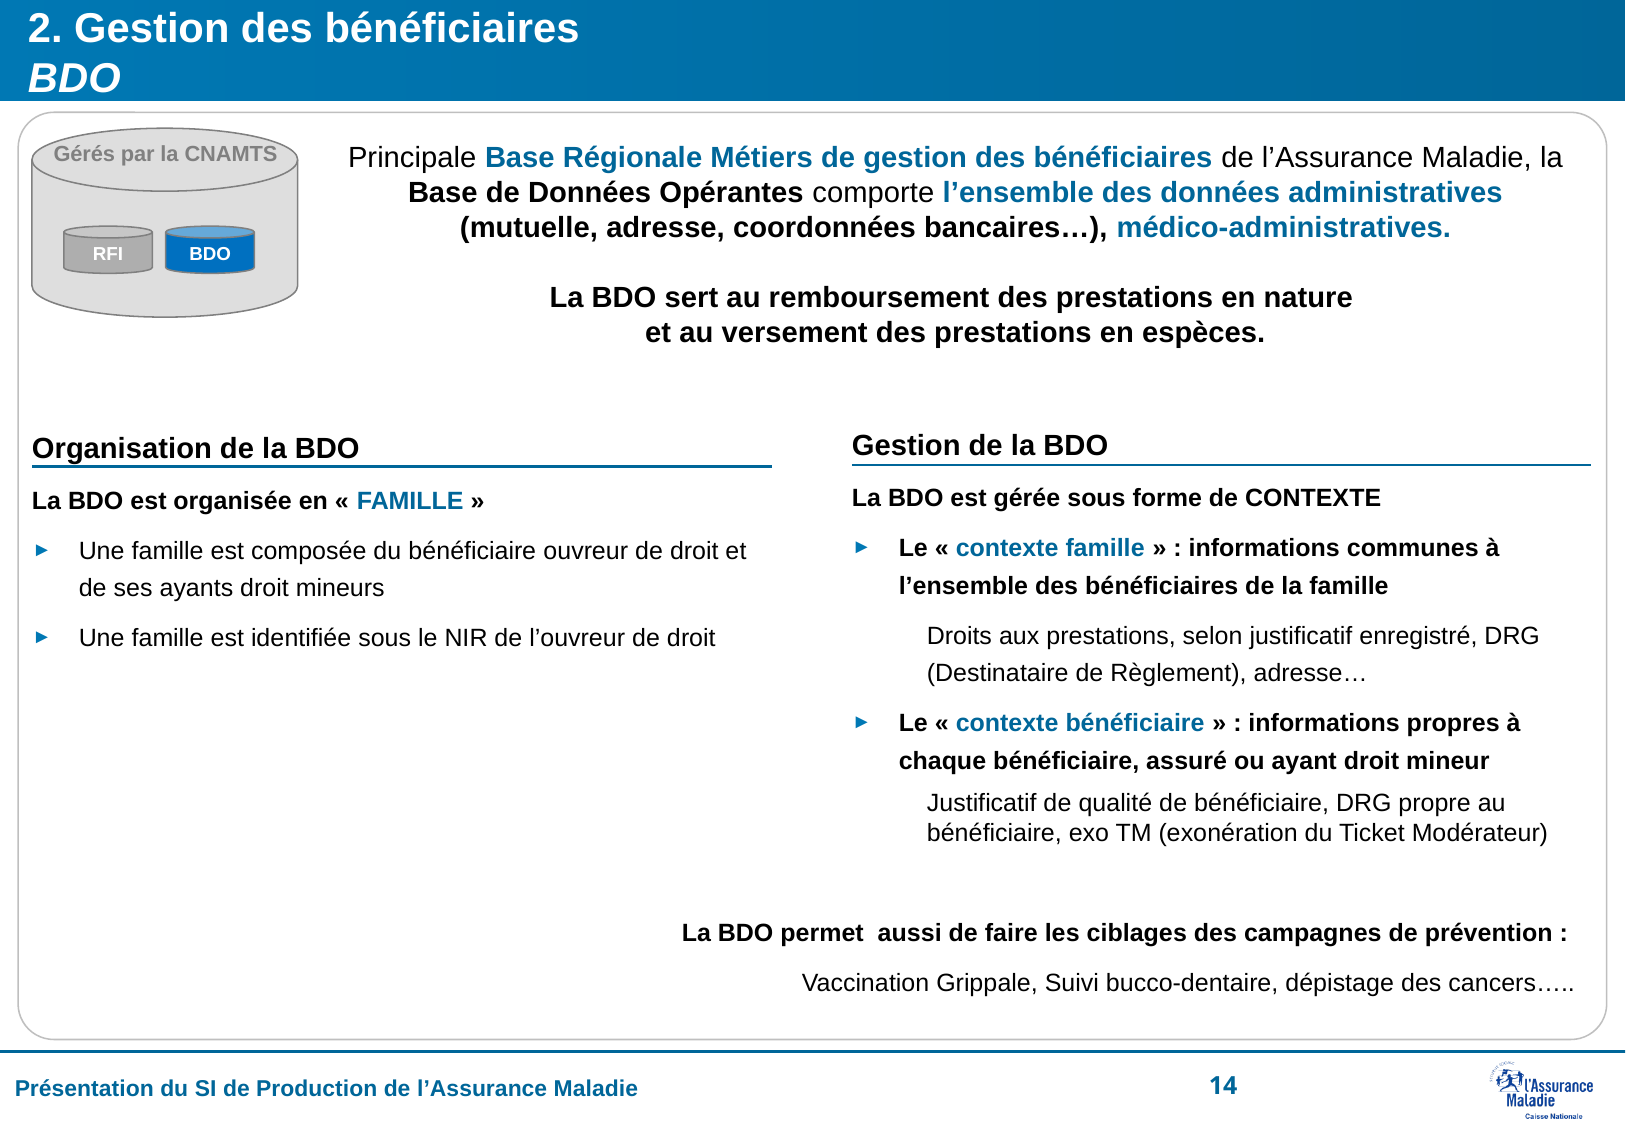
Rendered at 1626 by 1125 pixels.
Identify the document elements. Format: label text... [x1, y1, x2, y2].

text_box Gestion de la BDO La BDO est gérée sous forme de CONTEXTE Le « contexte famille » : informations communes à l’ensemble des bénéficiaires de la famille Droits aux prestations, selon justificatif enregistré, DRG (Destinataire de Règlement), adresse… Le « contexte bénéficiaire » : informations propres à chaque bénéficiaire, assuré ou ayant droit mineur Justificatif de qualité de bénéficiaire, DRG propre au bénéficiaire, exo TM (exonération du Ticket Modérateur) [851, 424, 1592, 847]
title 2. Gestion des bénéficiaires BDO [12, 3, 1595, 99]
text_box Gérés par la CNAMTS [31, 132, 300, 174]
text_box Principale Base Régionale Métiers de gestion des bénéficiaires de l’Assurance Maladie, la Base de Données Opérantes comporte l’ensemble des données administratives (mutuelle, adresse, coordonnées bancaires…), médico-administratives. La BDO sert au remboursement des prestations en nature et au versement des prestations en espèces. [320, 156, 1592, 330]
text_box La BDO permet aussi de faire les ciblages des campagnes de prévention : Vaccination Grippale, Suivi bucco-dentaire, dépistage des cancers….. [653, 901, 1592, 1004]
picture [1484, 1056, 1595, 1120]
text_box [101, 128, 229, 132]
text_box [31, 174, 298, 318]
text_box BDO [165, 233, 255, 274]
text_box Organisation de la BDO La BDO est organisée en « FAMILLE » Une famille est composée du bénéficiaire ouvreur de droit et de ses ayants droit mineurs Une famille est identifiée sous le NIR de l’ouvreur de droit [31, 426, 772, 652]
text_box RFI [63, 233, 153, 274]
